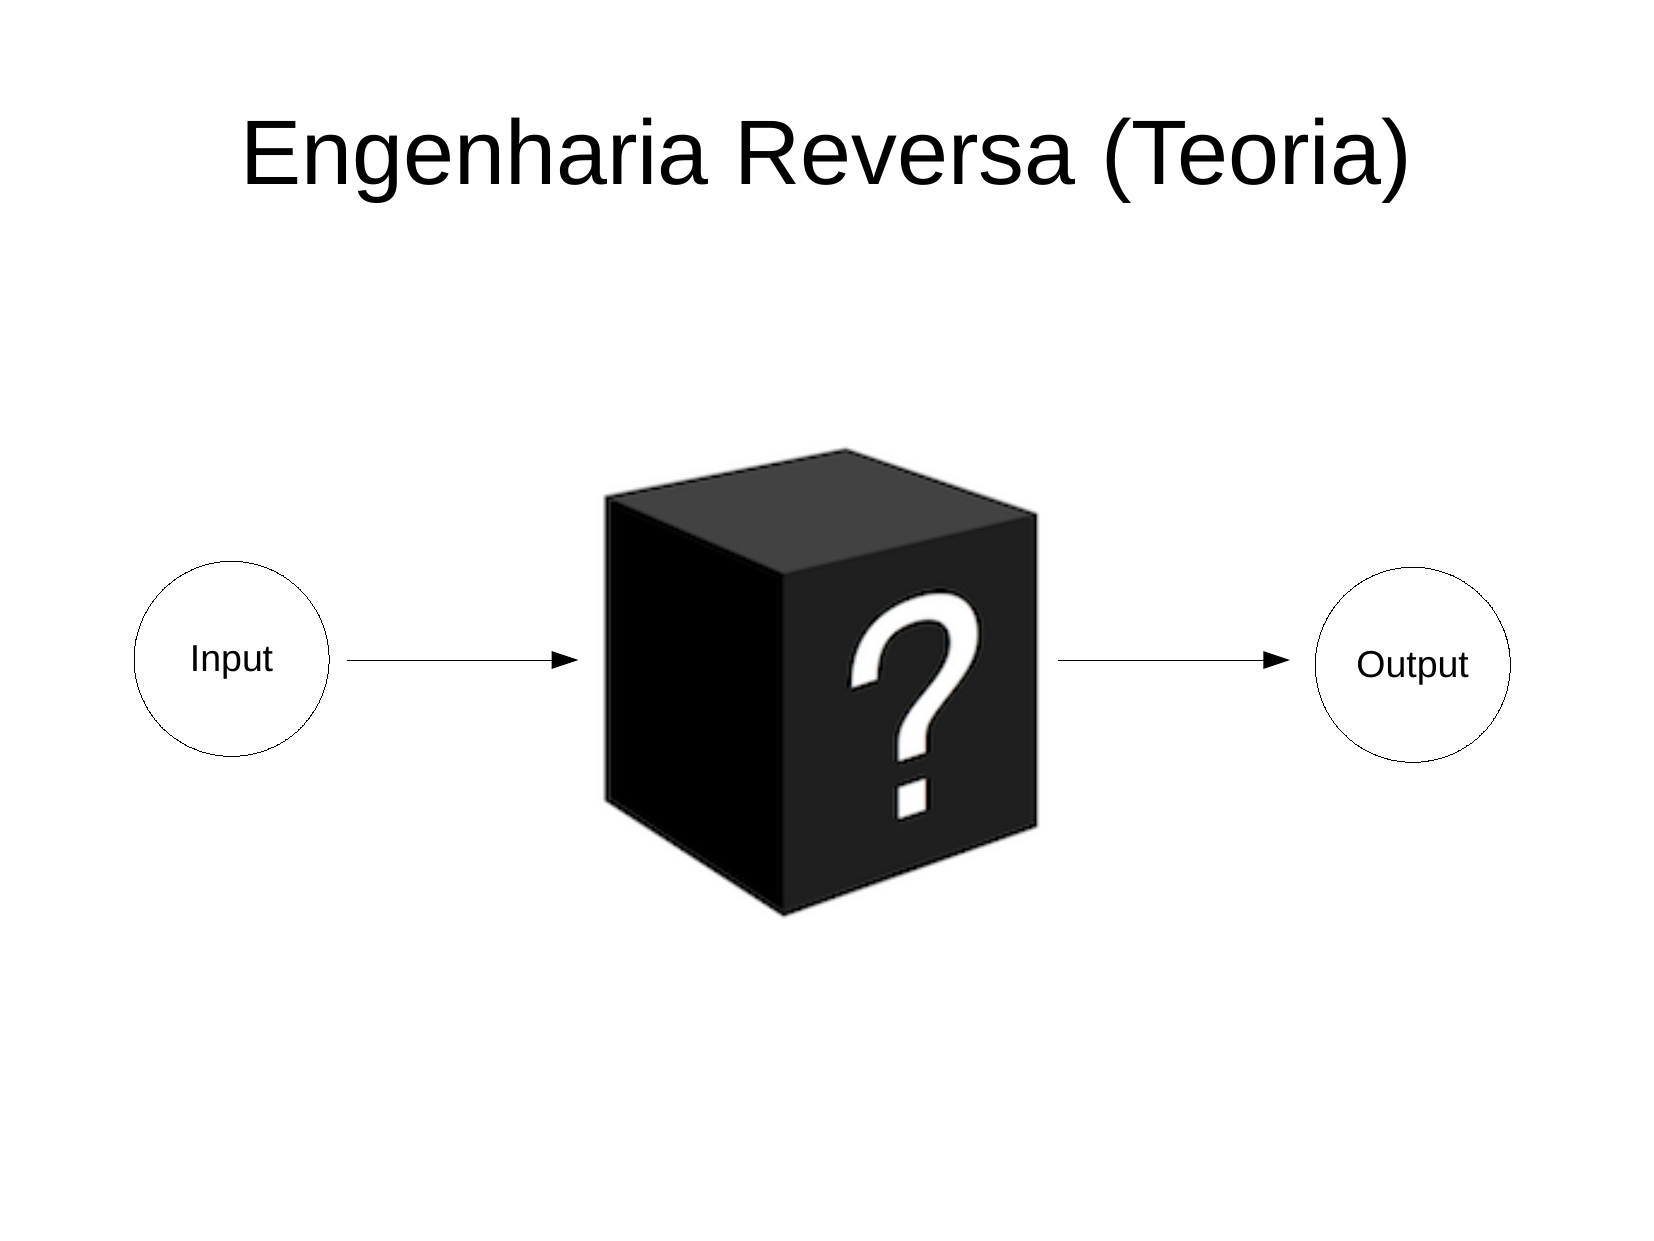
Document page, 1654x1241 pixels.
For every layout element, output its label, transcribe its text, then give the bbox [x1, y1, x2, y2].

text_box Output [1315, 567, 1511, 763]
picture [578, 440, 1059, 921]
text_box Input [134, 561, 330, 757]
title Engenharia Reversa (Teoria) [82, 49, 1571, 257]
